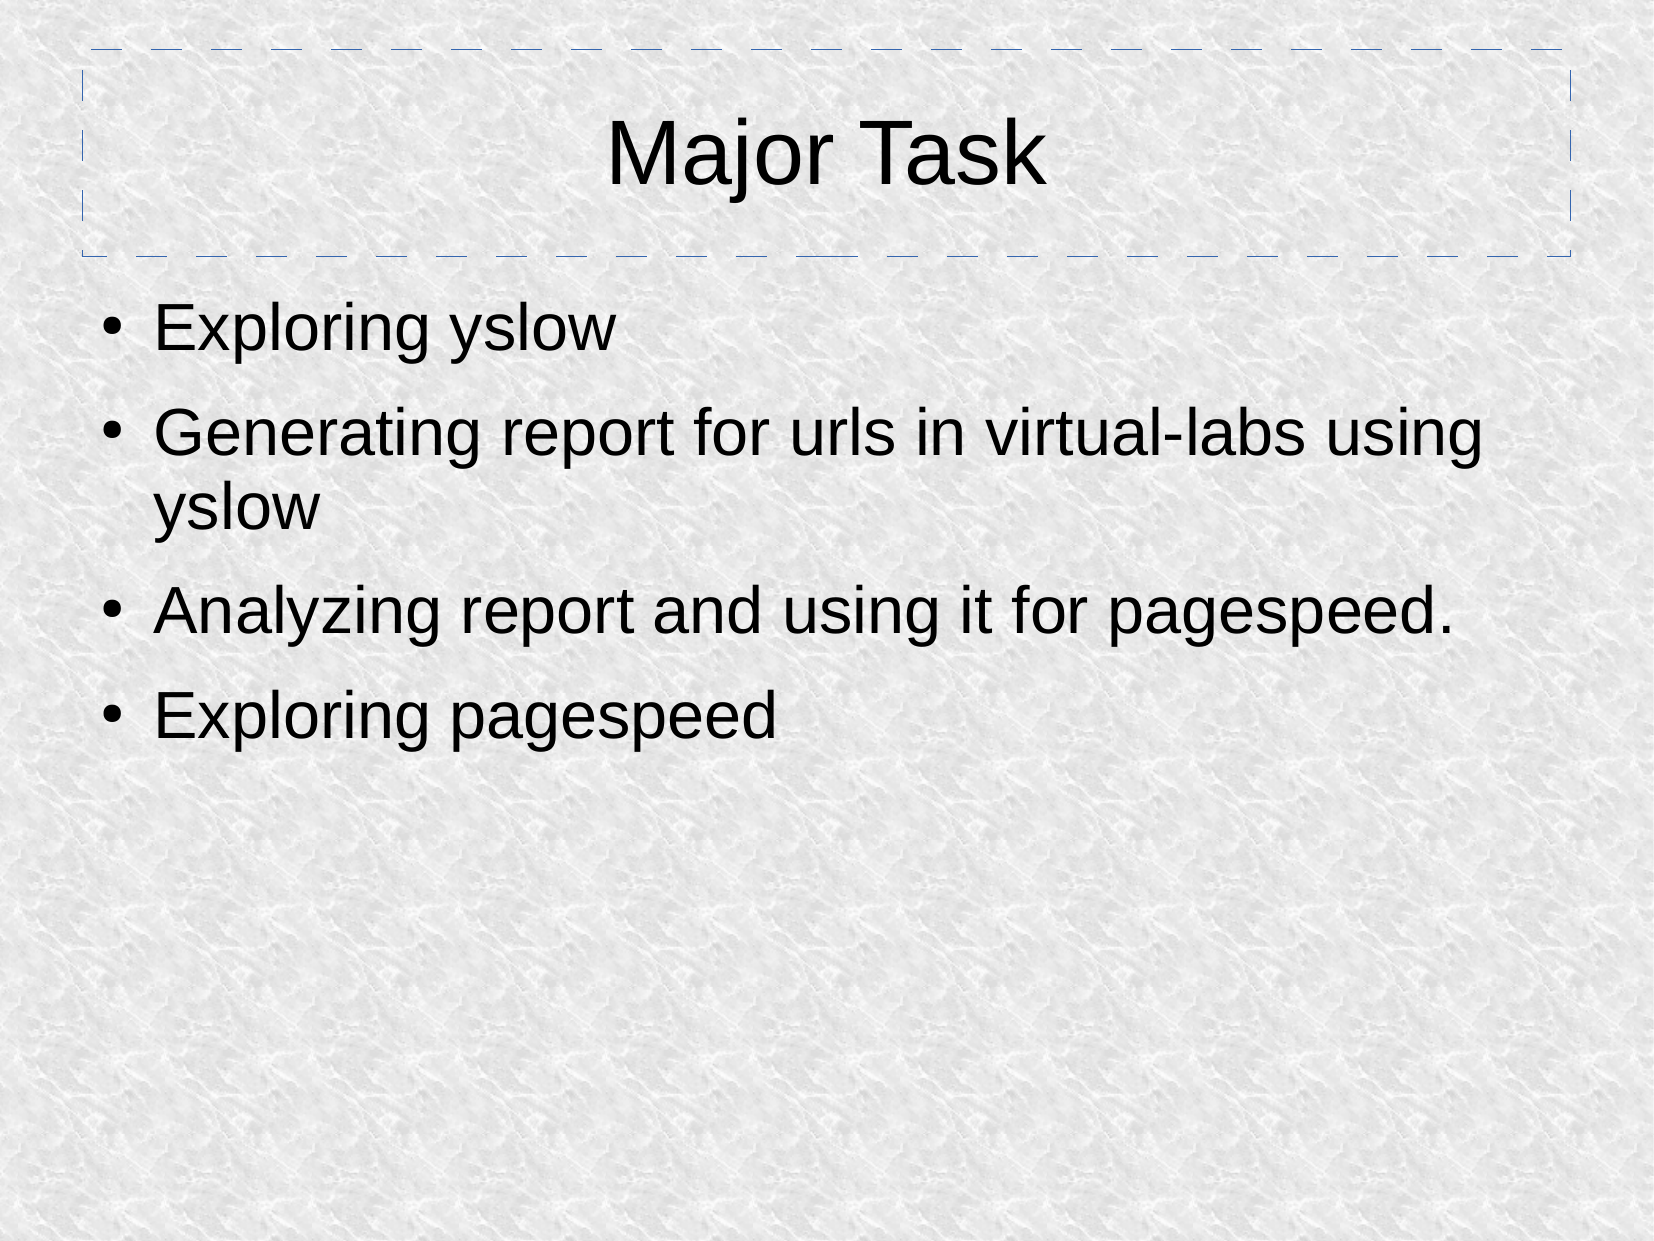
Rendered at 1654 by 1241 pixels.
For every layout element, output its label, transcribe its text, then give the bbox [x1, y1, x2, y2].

list Exploring yslow Generating report for urls in virtual-labs using yslow Analyzing report and using it for pagespeed. Exploring pagespeed [82, 290, 1571, 1010]
title Major Task [82, 49, 1571, 257]
picture [0, 0, 1654, 1241]
